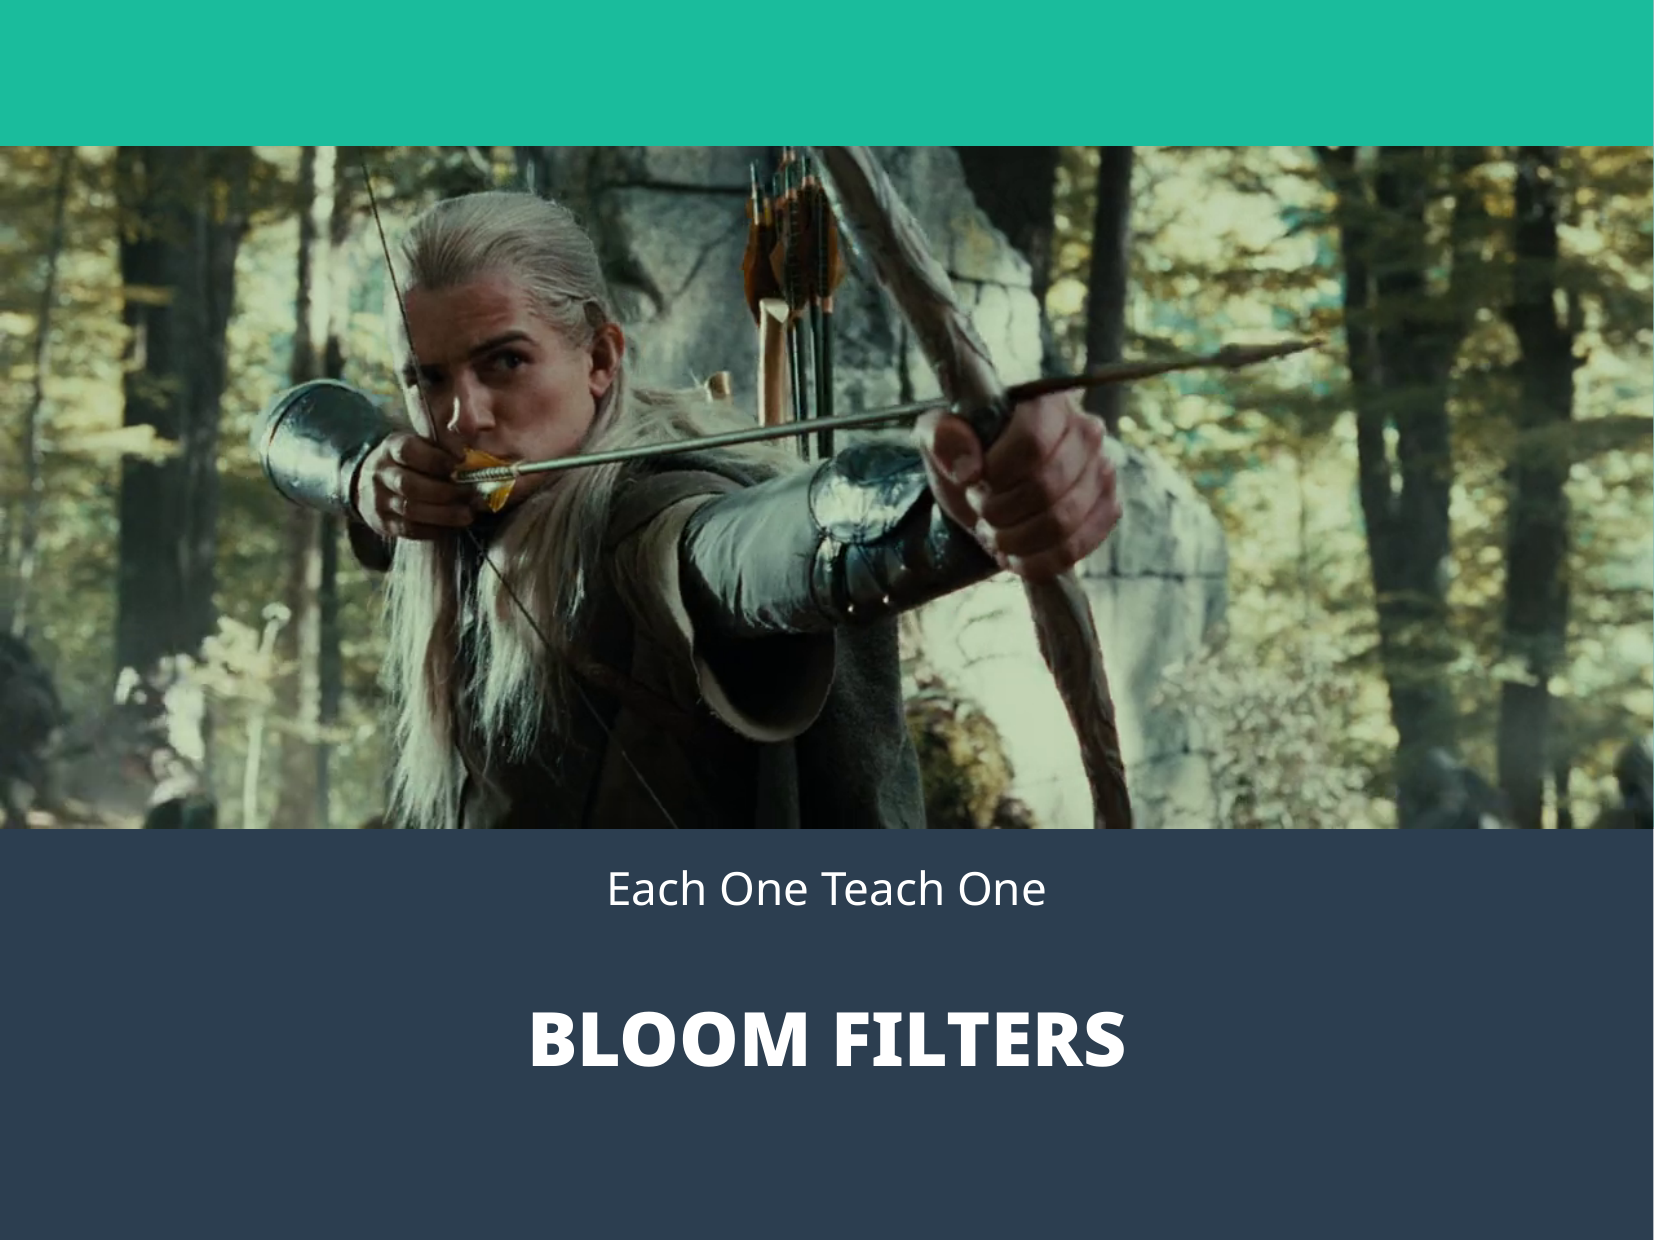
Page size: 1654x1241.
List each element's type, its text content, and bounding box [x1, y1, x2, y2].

subtitle Each One Teach One [59, 856, 1595, 919]
title BLOOM FILTERS [59, 933, 1595, 1091]
picture [0, 146, 1654, 829]
